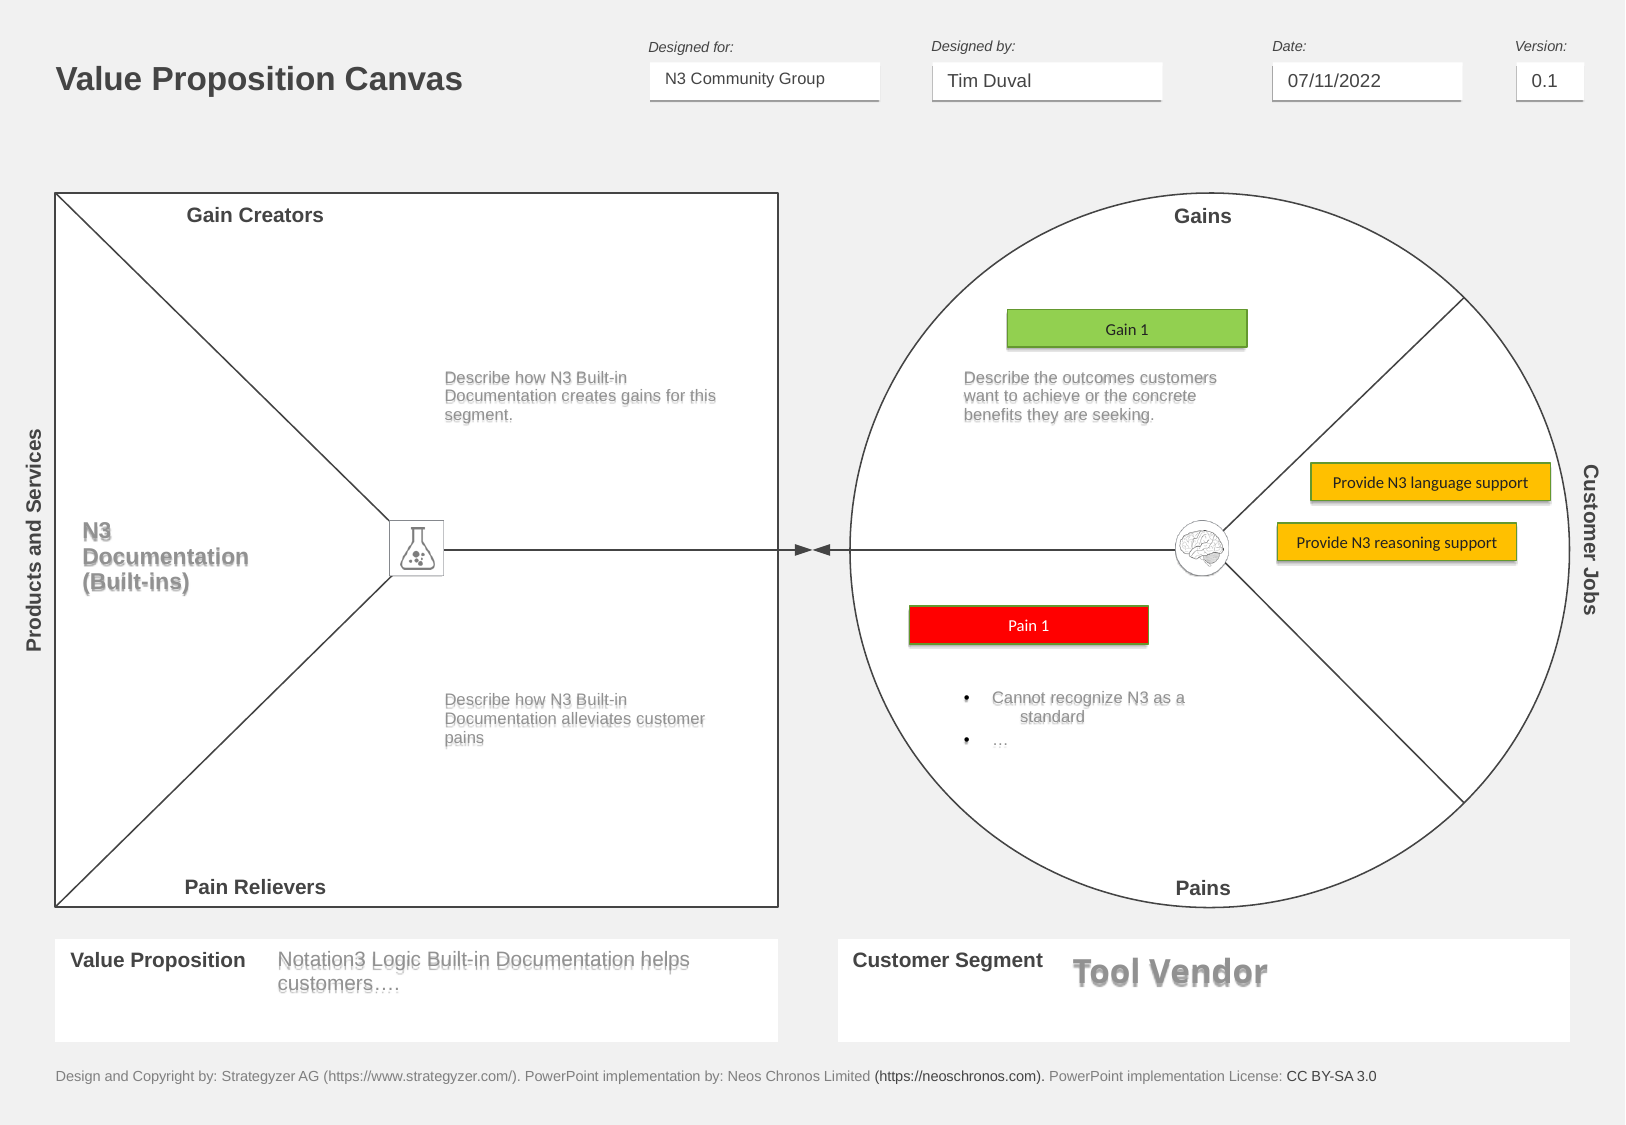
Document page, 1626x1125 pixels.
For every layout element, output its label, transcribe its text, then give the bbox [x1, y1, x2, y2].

list Notation3 Logic Built-in Documentation helps customers…. [262, 940, 775, 1041]
list Describe how N3 Built-in Documentation alleviates customer pains [429, 575, 755, 863]
list 07/11/2022 [1272, 62, 1463, 100]
list Cannot recognize N3 as a standard … [948, 575, 1247, 863]
list N3 Community Group [650, 62, 881, 100]
text_box Provide N3 language support [1311, 463, 1550, 501]
text_box Provide N3 reasoning support [1277, 523, 1517, 560]
text_box Gain 1 [1008, 310, 1247, 347]
text_box Pain 1 [909, 606, 1149, 644]
list Tim Duval [932, 62, 1163, 100]
list Describe the outcomes customers want to achieve or the concrete benefits they are seeking. [948, 267, 1247, 526]
list 0.1 [1516, 62, 1585, 100]
text_box Design and Copyright by: Strategyzer AG (https://www.strategyzer.com/). PowerPoint implementation by: Neos Chronos Limited (https://neoschronos.com). PowerPoint implementation License: CC BY-SA 3.0 [41, 1059, 1584, 1109]
list Tool Vendor [1057, 940, 1572, 1041]
list N3 Documentation (Built-ins) [67, 387, 276, 726]
list Describe how N3 Built-in Documentation creates gains for this segment. [429, 267, 755, 526]
